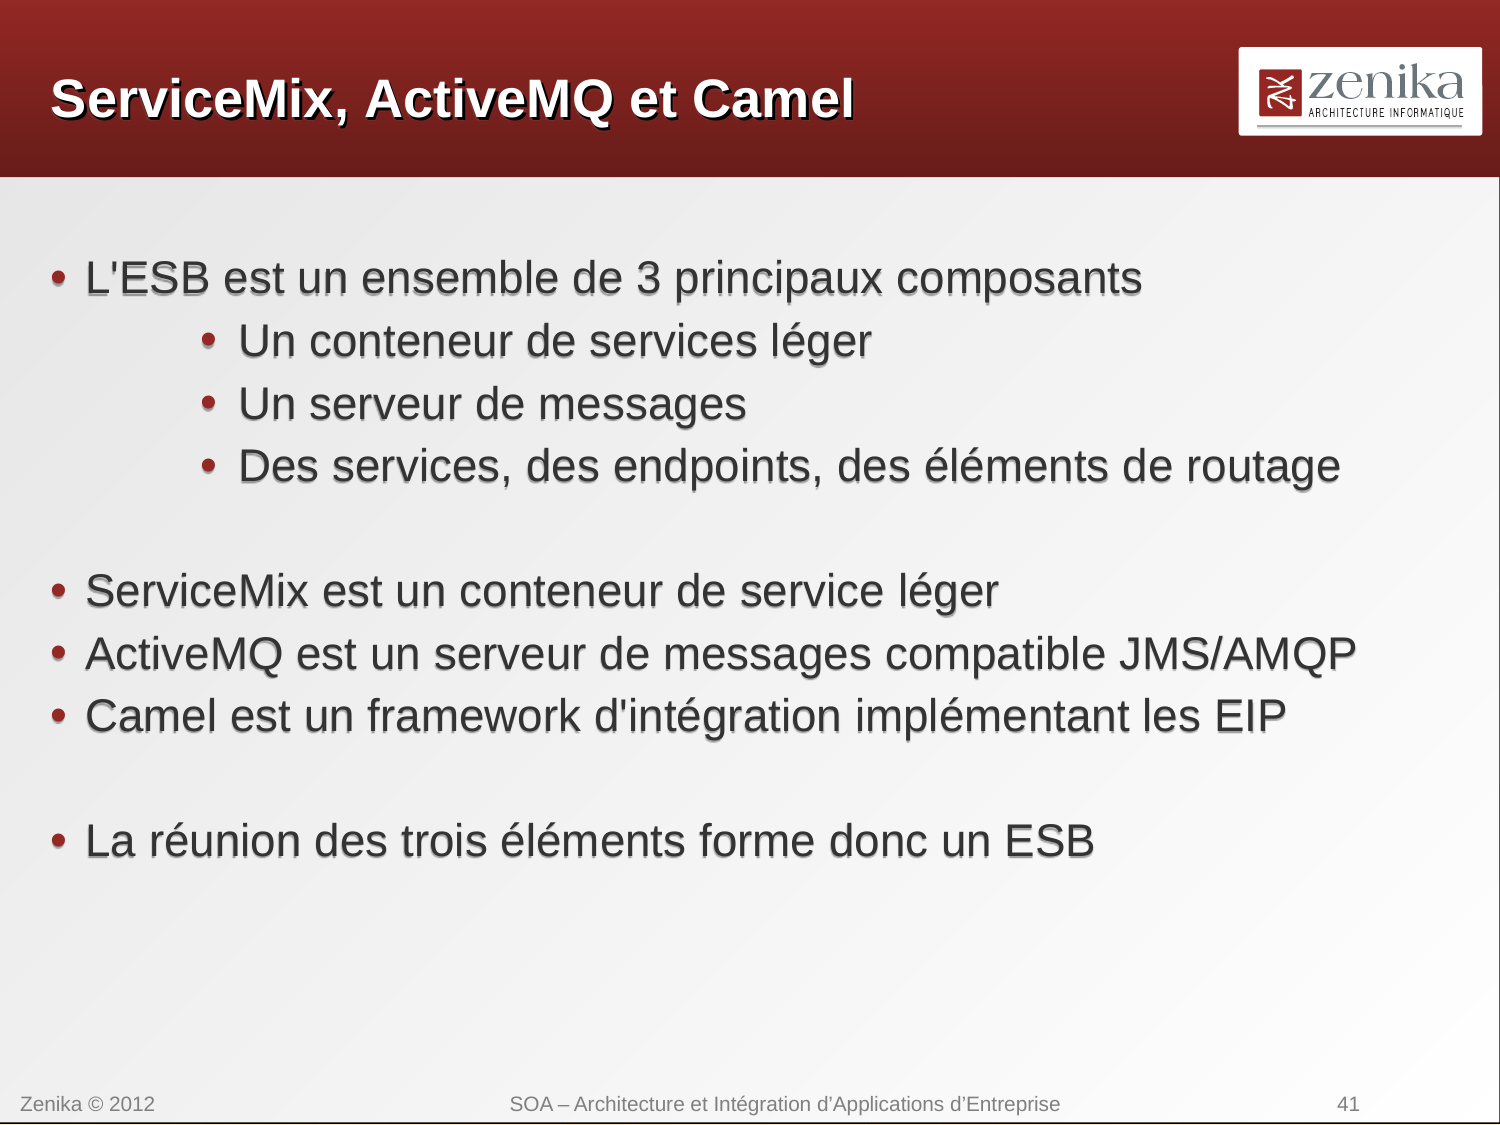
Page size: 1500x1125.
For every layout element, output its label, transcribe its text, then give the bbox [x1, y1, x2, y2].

title ServiceMix, ActiveMQ et Camel [50, 15, 1206, 180]
subtitle L'ESB est un ensemble de 3 principaux composants Un conteneur de services léger Un serveur de messages Des services, des endpoints, des éléments de routage ServiceMix est un conteneur de service léger ActiveMQ est un serveur de messages compatible JMS/AMQP Camel est un framework d'intégration implémentant les EIP La réunion des trois éléments forme donc un ESB [50, 249, 1477, 1064]
